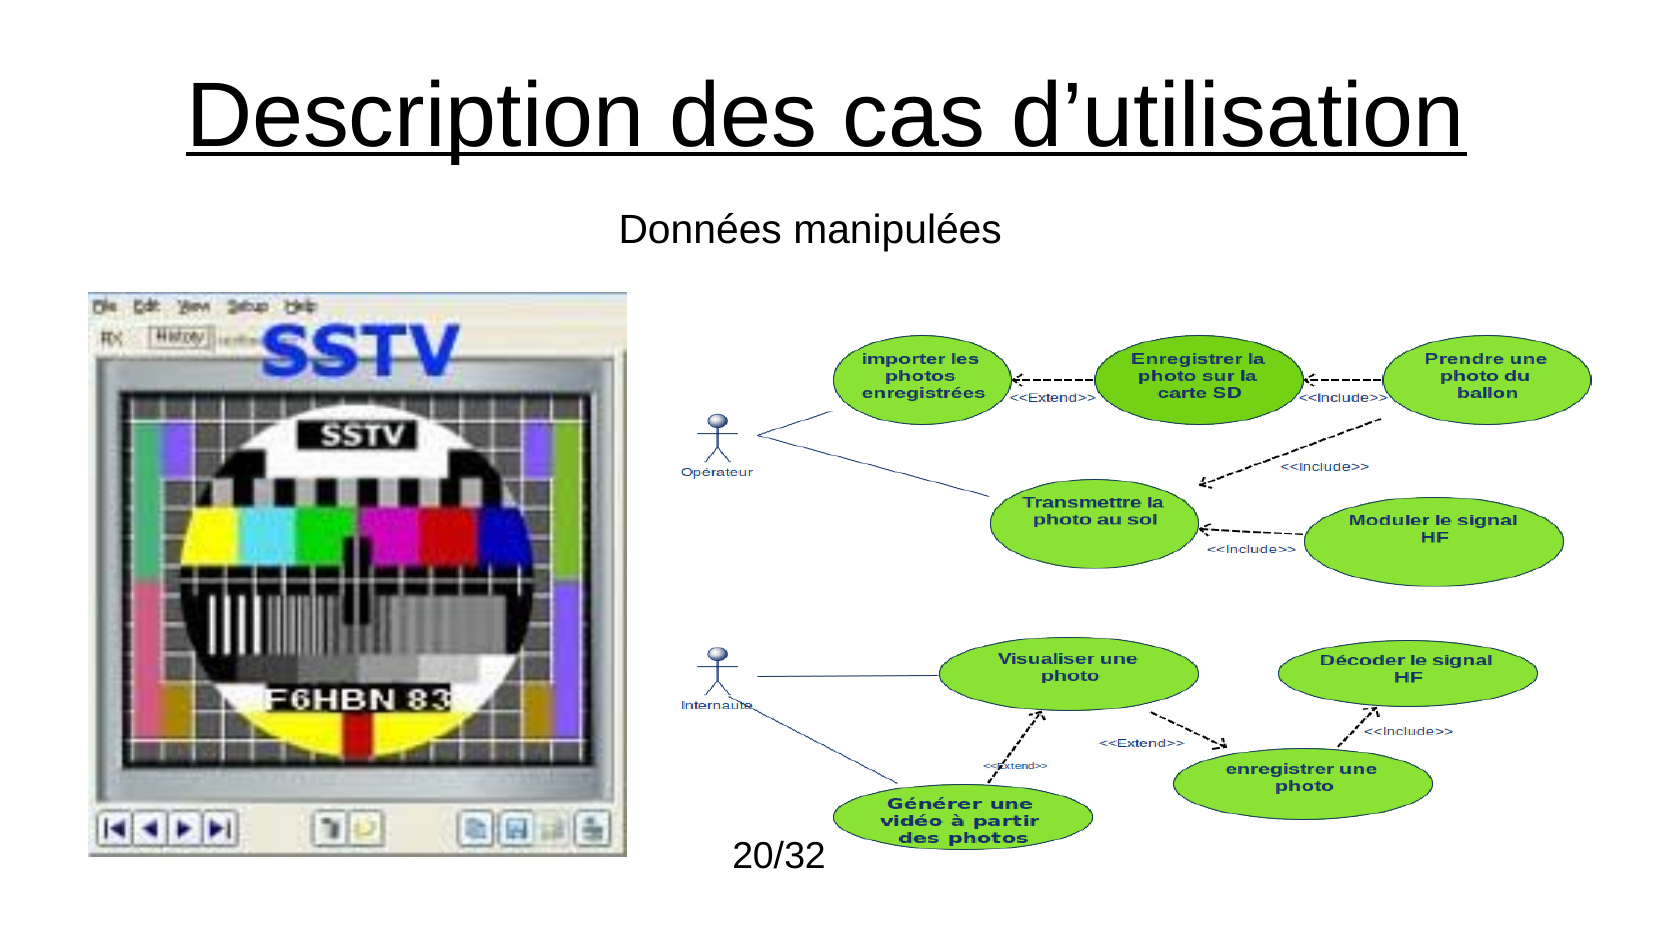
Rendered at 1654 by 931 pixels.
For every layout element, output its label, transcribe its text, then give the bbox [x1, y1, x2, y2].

picture [646, 324, 1625, 857]
list Données manipulées [47, 206, 1536, 747]
title Description des cas d’utilisation [82, 37, 1571, 193]
text_box <numéro>/32 [717, 826, 1345, 884]
picture [88, 292, 627, 857]
